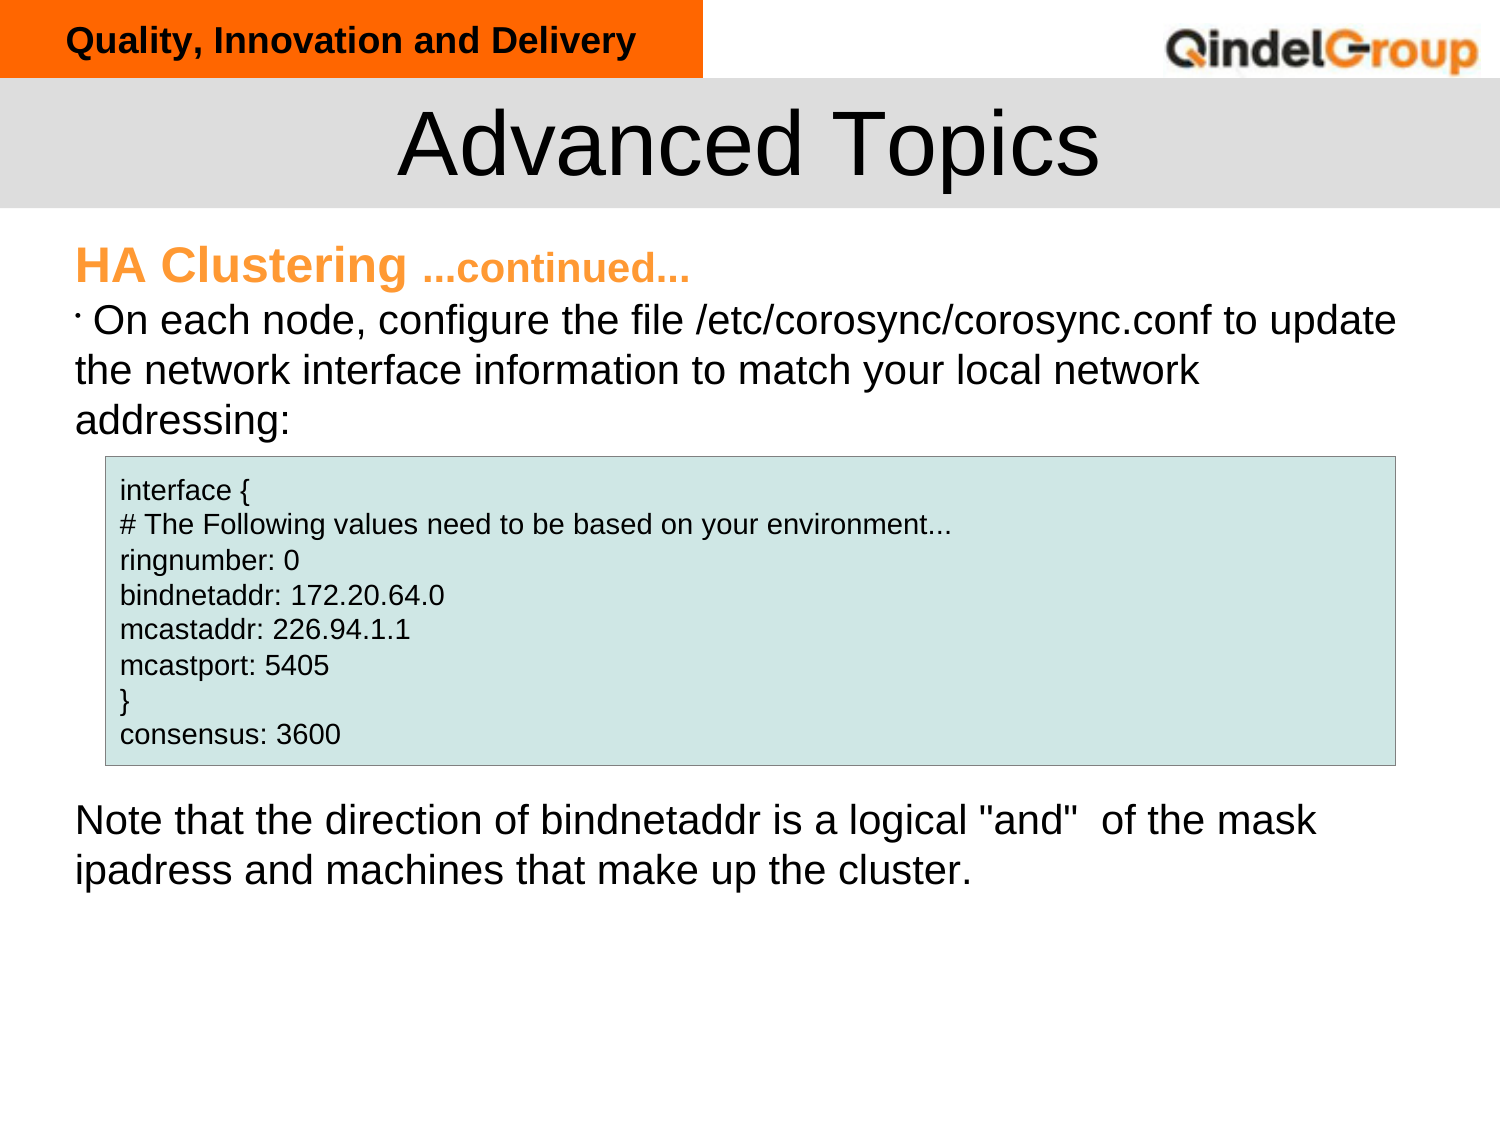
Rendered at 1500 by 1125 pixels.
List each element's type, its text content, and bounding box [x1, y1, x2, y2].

picture [1163, 23, 1481, 78]
title Advanced Topics [75, 45, 1426, 224]
text_box interface { # The Following values need to be based on your environment... ringnumber: 0 bindnetaddr: 172.20.64.0 mcastaddr: 226.94.1.1 mcastport: 5405 } consensus: 3600 [105, 456, 1396, 766]
text_box HA Clustering ...continued... On each node, configure the file /etc/corosync/corosync.conf to update the network interface information to match your local network addressing: Note that the direction of bindnetaddr is a logical "and" of the mask ipadress and machines that make up the cluster. [60, 224, 1426, 951]
